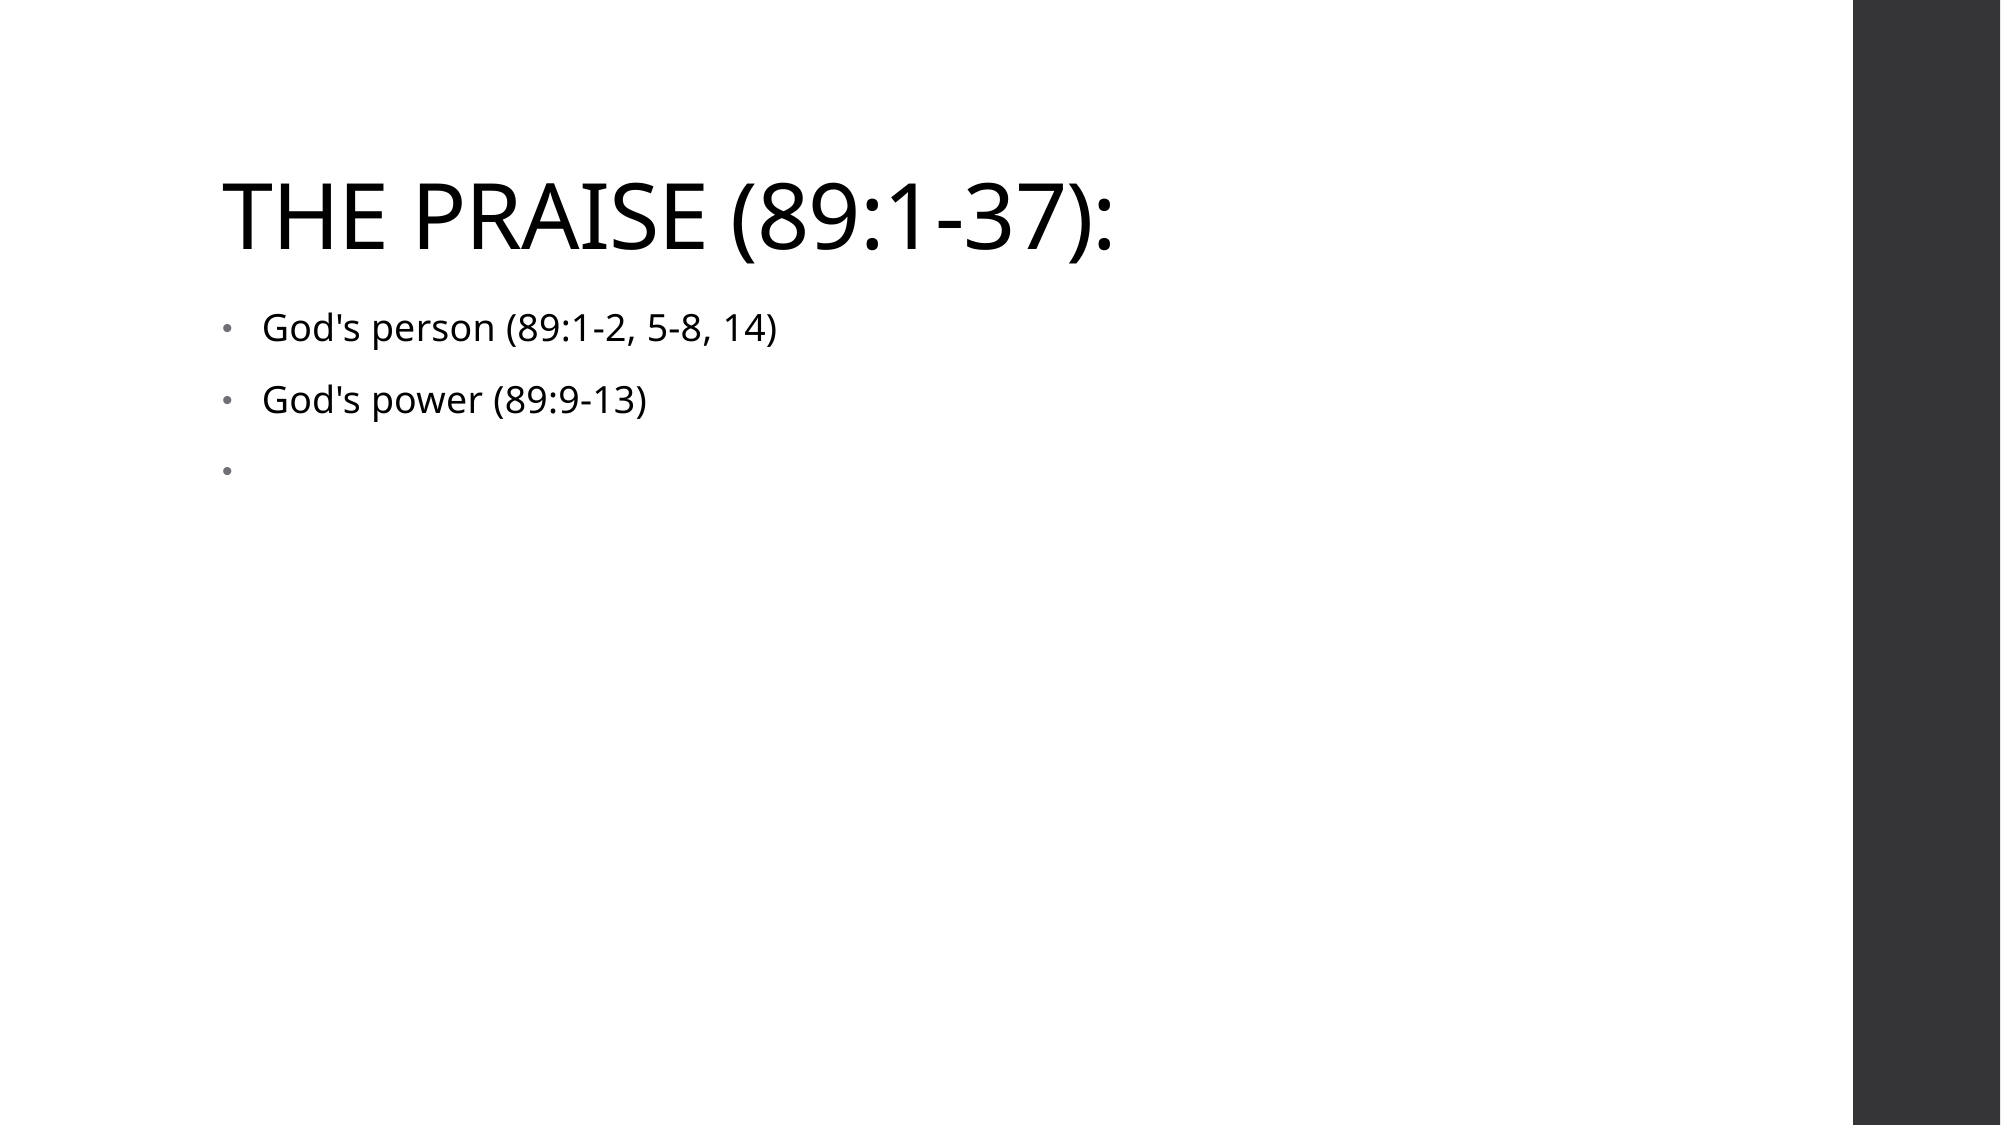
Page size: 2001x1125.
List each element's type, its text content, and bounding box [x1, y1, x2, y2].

list God's person (89:1-2, 5-8, 14) God's power (89:9-13) [206, 299, 1617, 1014]
title THE PRAISE (89:1-37): [206, 60, 1797, 278]
